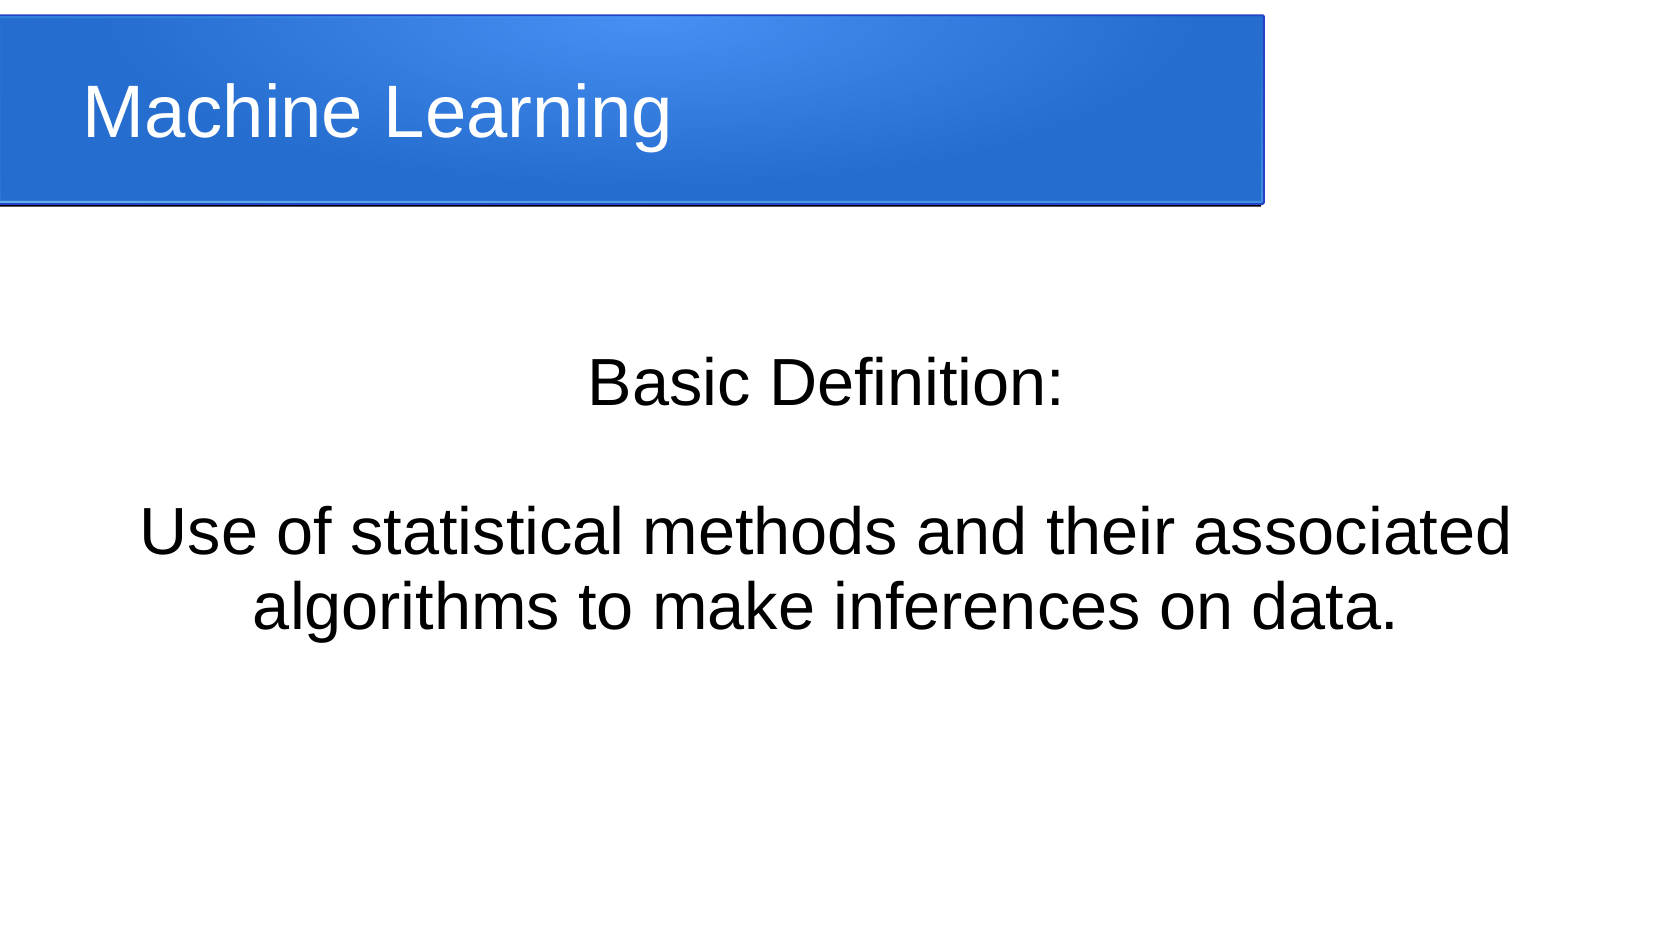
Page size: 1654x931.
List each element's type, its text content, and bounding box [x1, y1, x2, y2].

subtitle Basic Definition: Use of statistical methods and their associated algorithms to make inferences on data. [82, 224, 1571, 764]
title Machine Learning [82, 35, 1235, 189]
